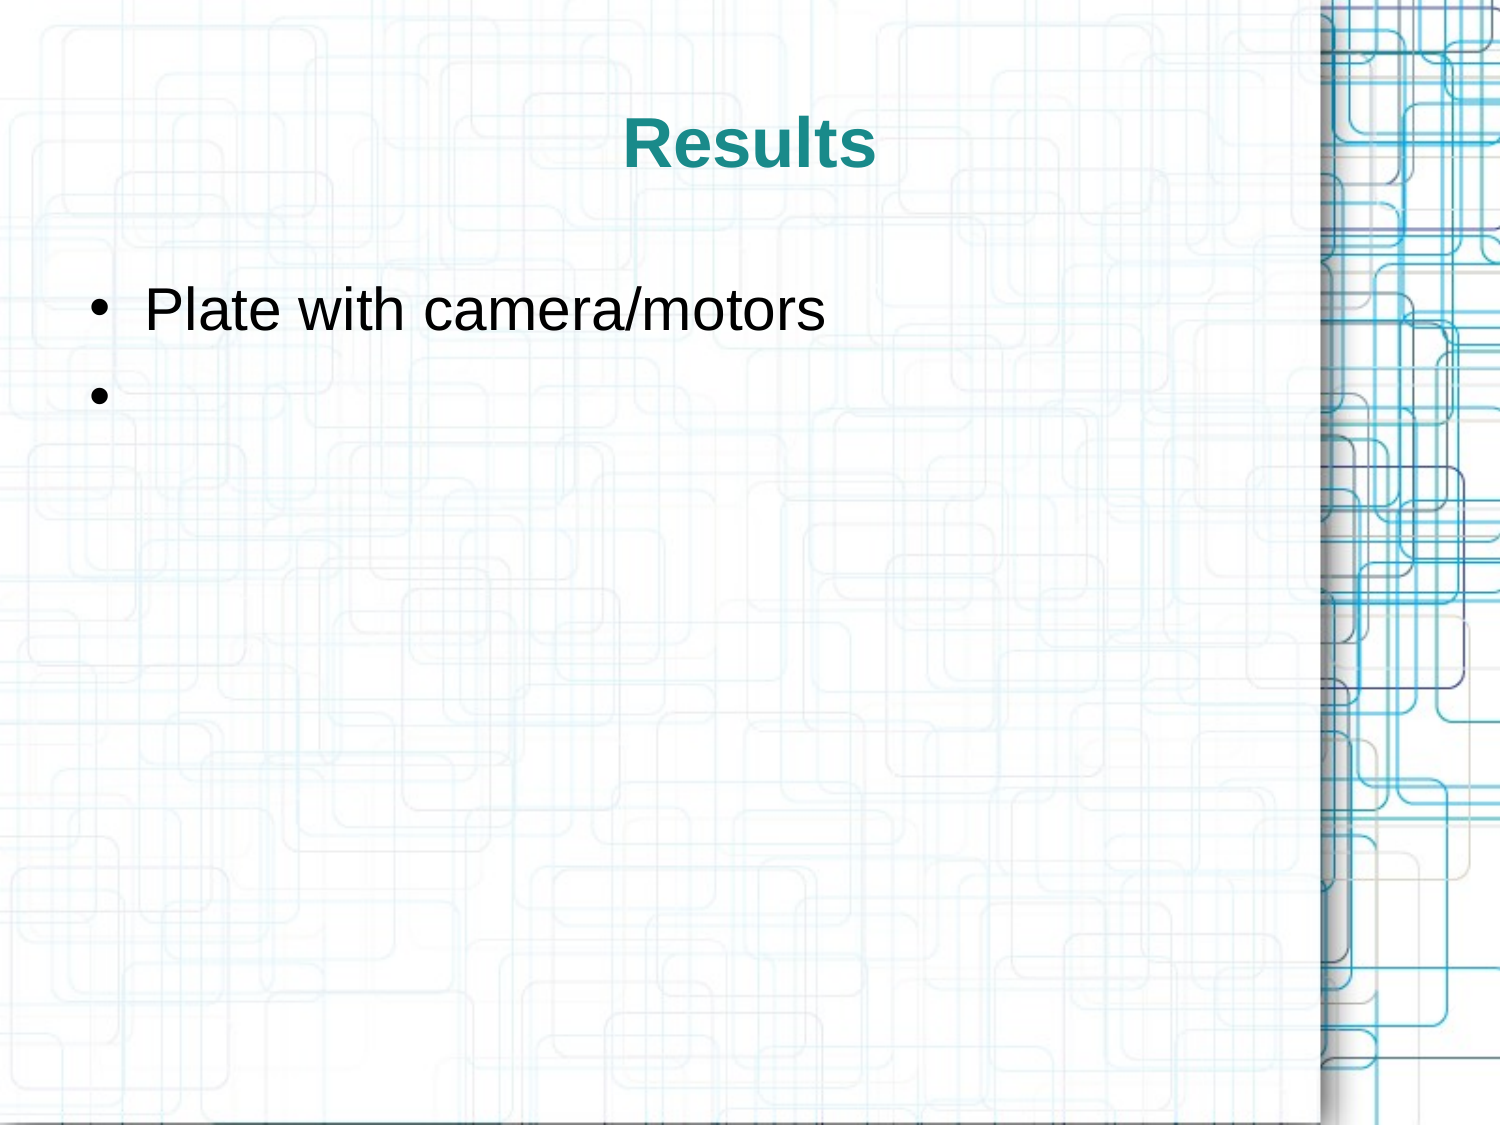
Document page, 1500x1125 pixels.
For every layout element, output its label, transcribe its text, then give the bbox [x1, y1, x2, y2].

title Results [75, 45, 1426, 233]
list Plate with camera/motors [75, 262, 1426, 1006]
picture [0, 0, 1500, 1125]
